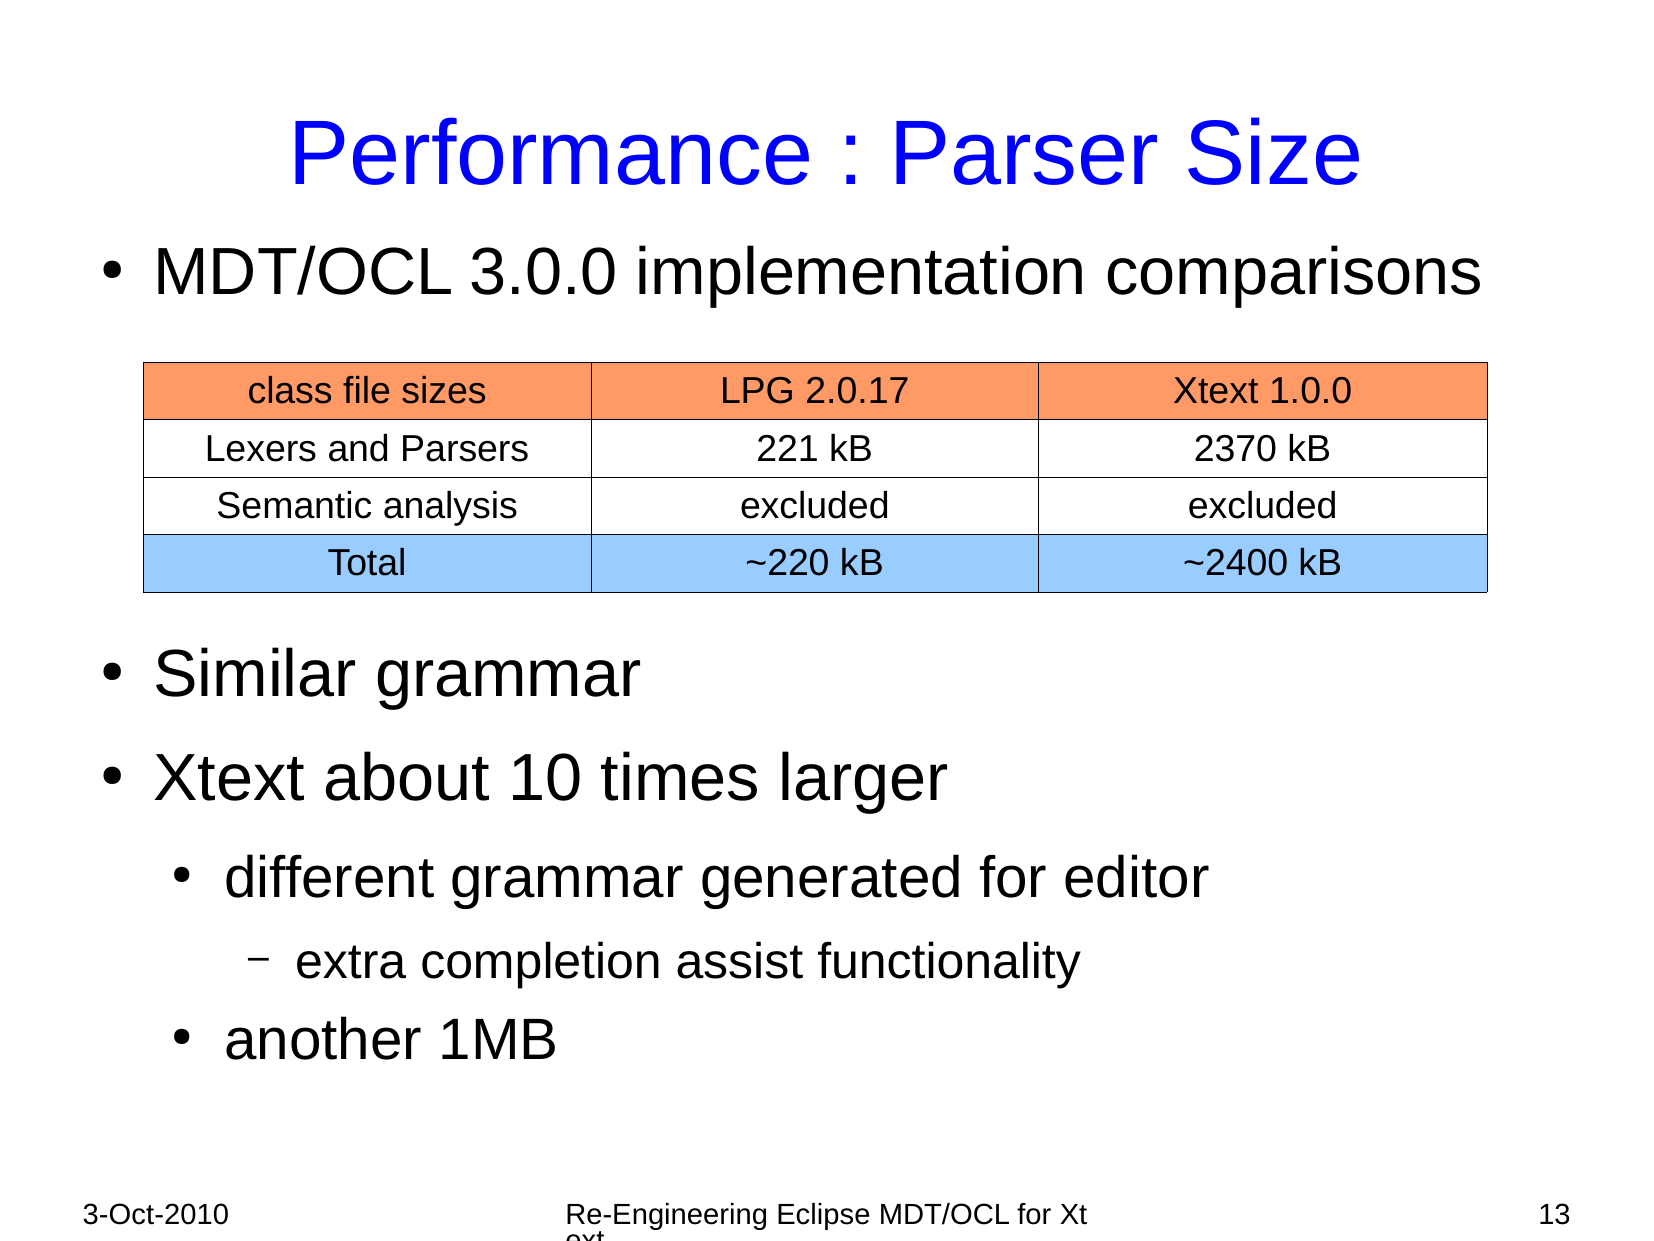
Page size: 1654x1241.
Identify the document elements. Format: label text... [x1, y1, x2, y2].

table_cell 221 kB [592, 420, 1038, 477]
table_header Xtext 1.0.0 [1039, 363, 1487, 419]
table_cell Semantic analysis [144, 478, 591, 534]
table_cell ~220 kB [592, 535, 1038, 592]
table_header class file sizes [144, 363, 591, 419]
table_cell excluded [592, 478, 1038, 534]
table_cell ~2400 kB [1039, 535, 1487, 592]
table_cell excluded [1039, 478, 1487, 534]
table_cell Total [144, 535, 591, 592]
table_header LPG 2.0.17 [592, 363, 1038, 419]
table_cell Lexers and Parsers [144, 420, 591, 477]
table_cell 2370 kB [1039, 420, 1487, 477]
title Performance : Parser Size [82, 49, 1571, 234]
list MDT/OCL 3.0.0 implementation comparisons Similar grammar Xtext about 10 times larger different grammar generated for editor extra completion assist functionality another 1MB [82, 234, 1571, 1142]
